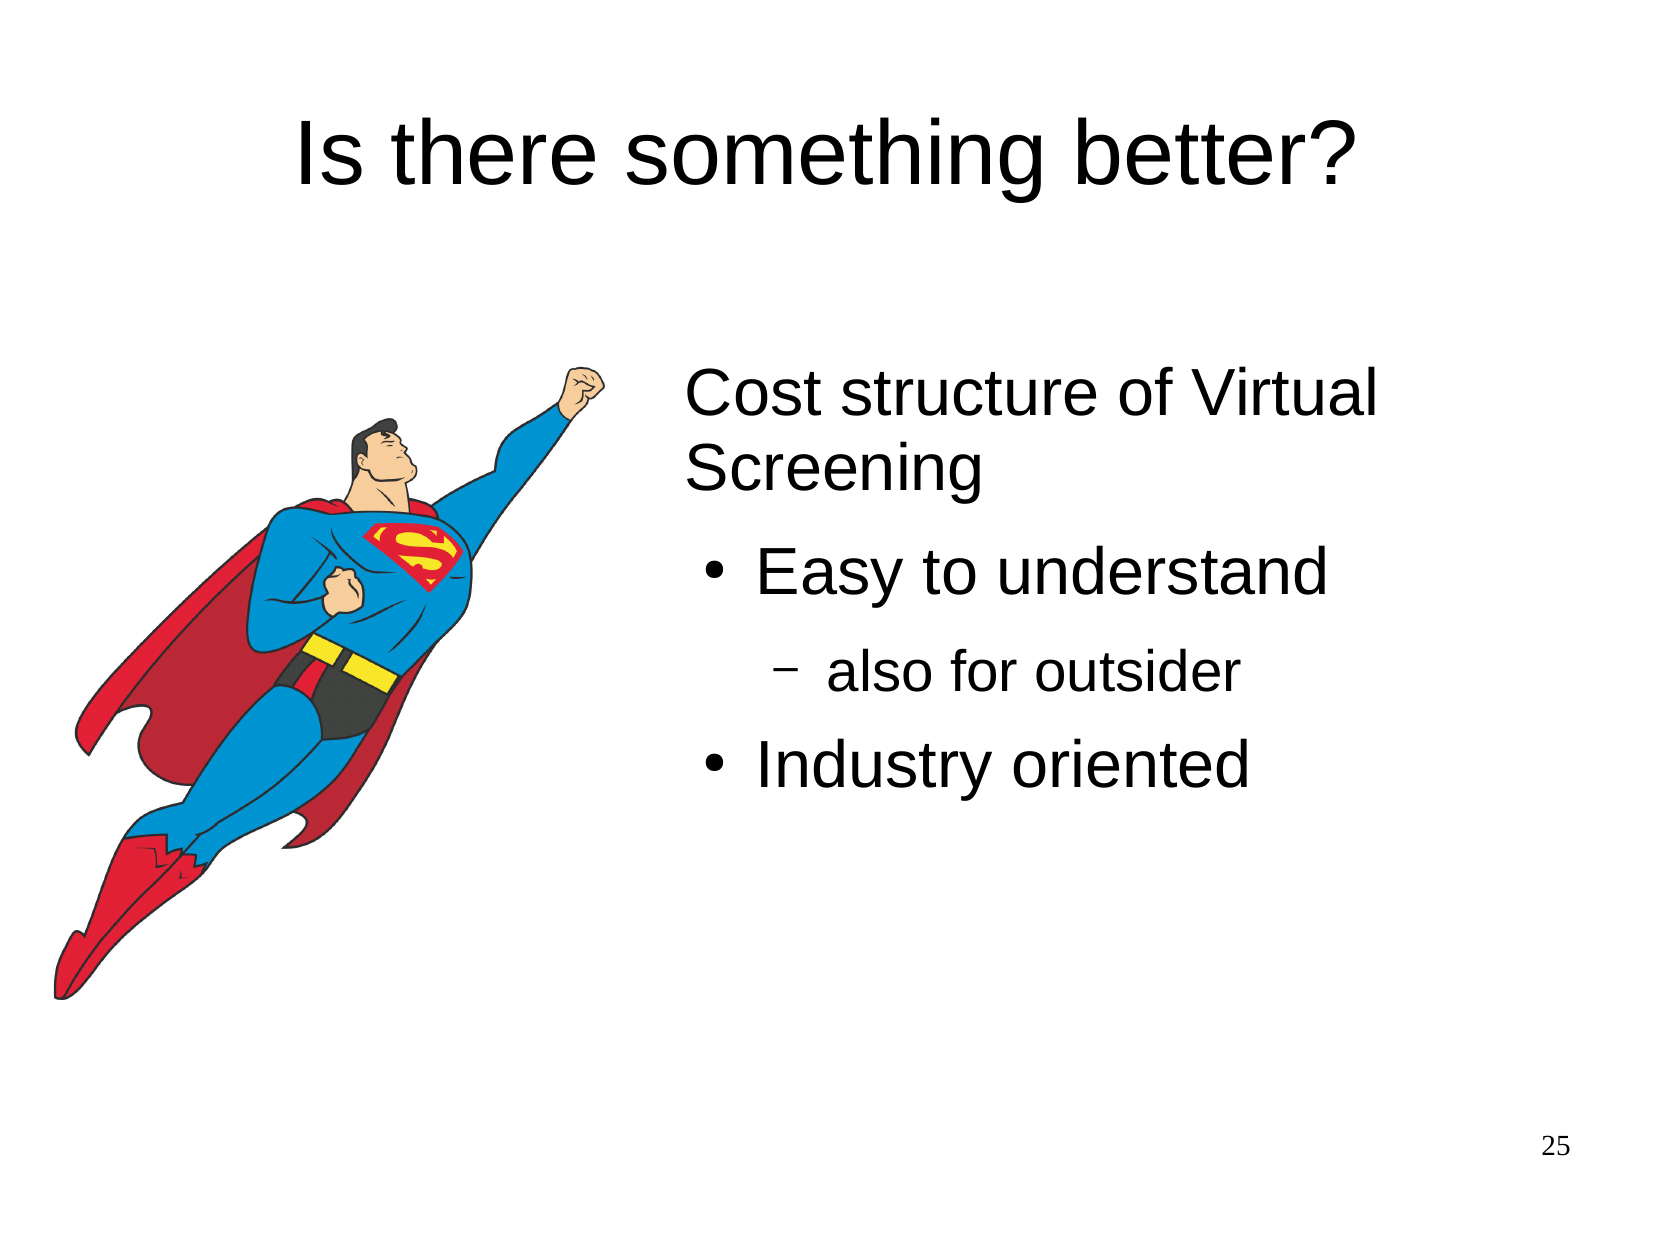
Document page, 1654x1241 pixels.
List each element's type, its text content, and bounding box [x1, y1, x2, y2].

title Is there something better? [82, 49, 1571, 257]
picture [52, 366, 605, 1000]
list Cost structure of Virtual Screening Easy to understand also for outsider Industry oriented [685, 355, 1607, 1134]
